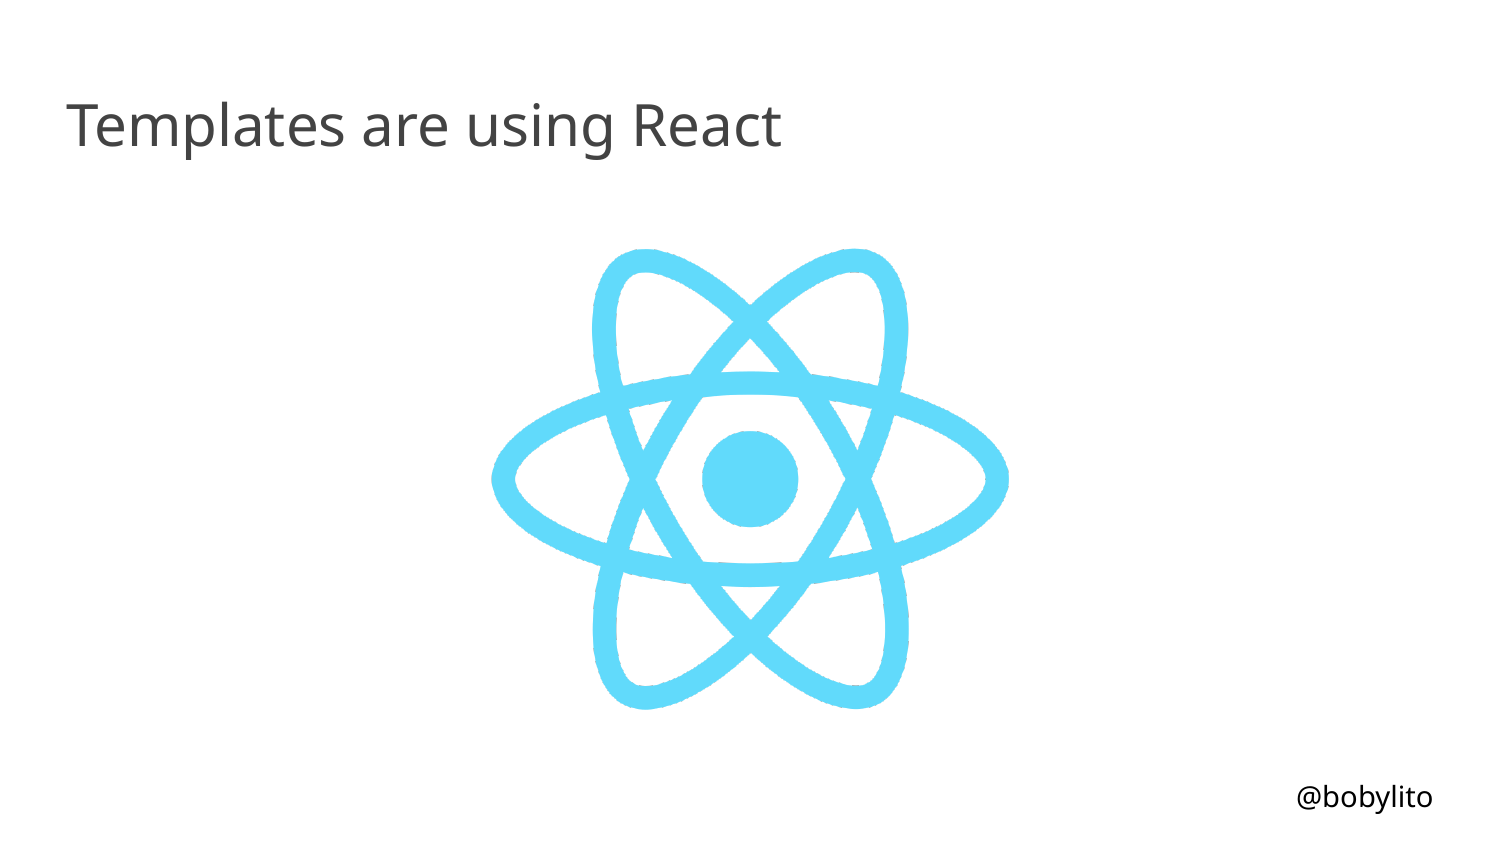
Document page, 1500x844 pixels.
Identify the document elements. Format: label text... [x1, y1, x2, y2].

picture [306, 166, 1194, 794]
title Templates are using React [51, 72, 1449, 167]
